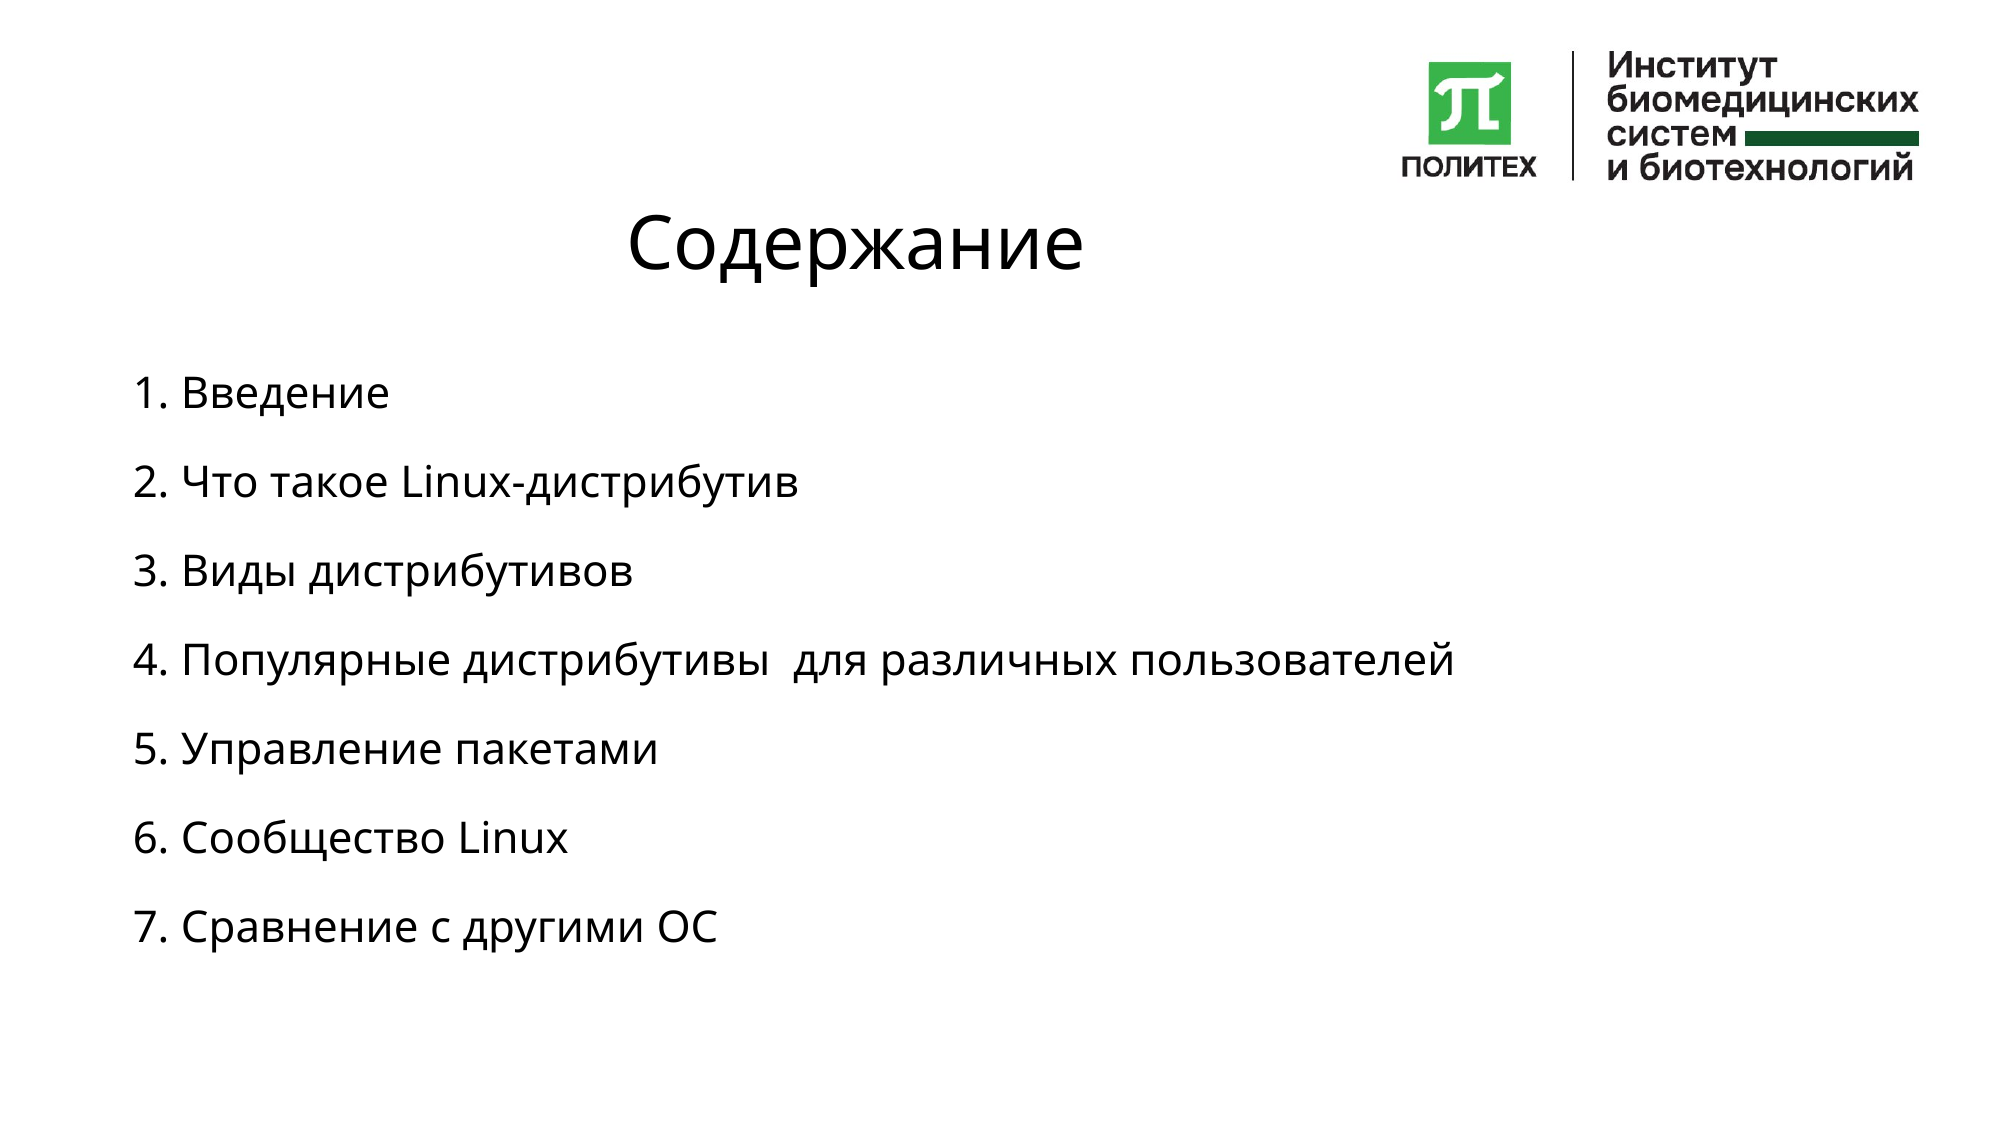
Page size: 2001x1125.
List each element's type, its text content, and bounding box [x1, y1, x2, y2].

text_box 1. Введение 2. Что такое Linux-дистрибутив 3. Виды дистрибутивов 4. Популярные дистрибутивы для различных пользователей 5. Управление пакетами 6. Сообщество Linux 7. Сравнение с другими ОС [118, 354, 1920, 1093]
title Содержание [88, 147, 1625, 333]
picture [1361, 29, 1949, 213]
